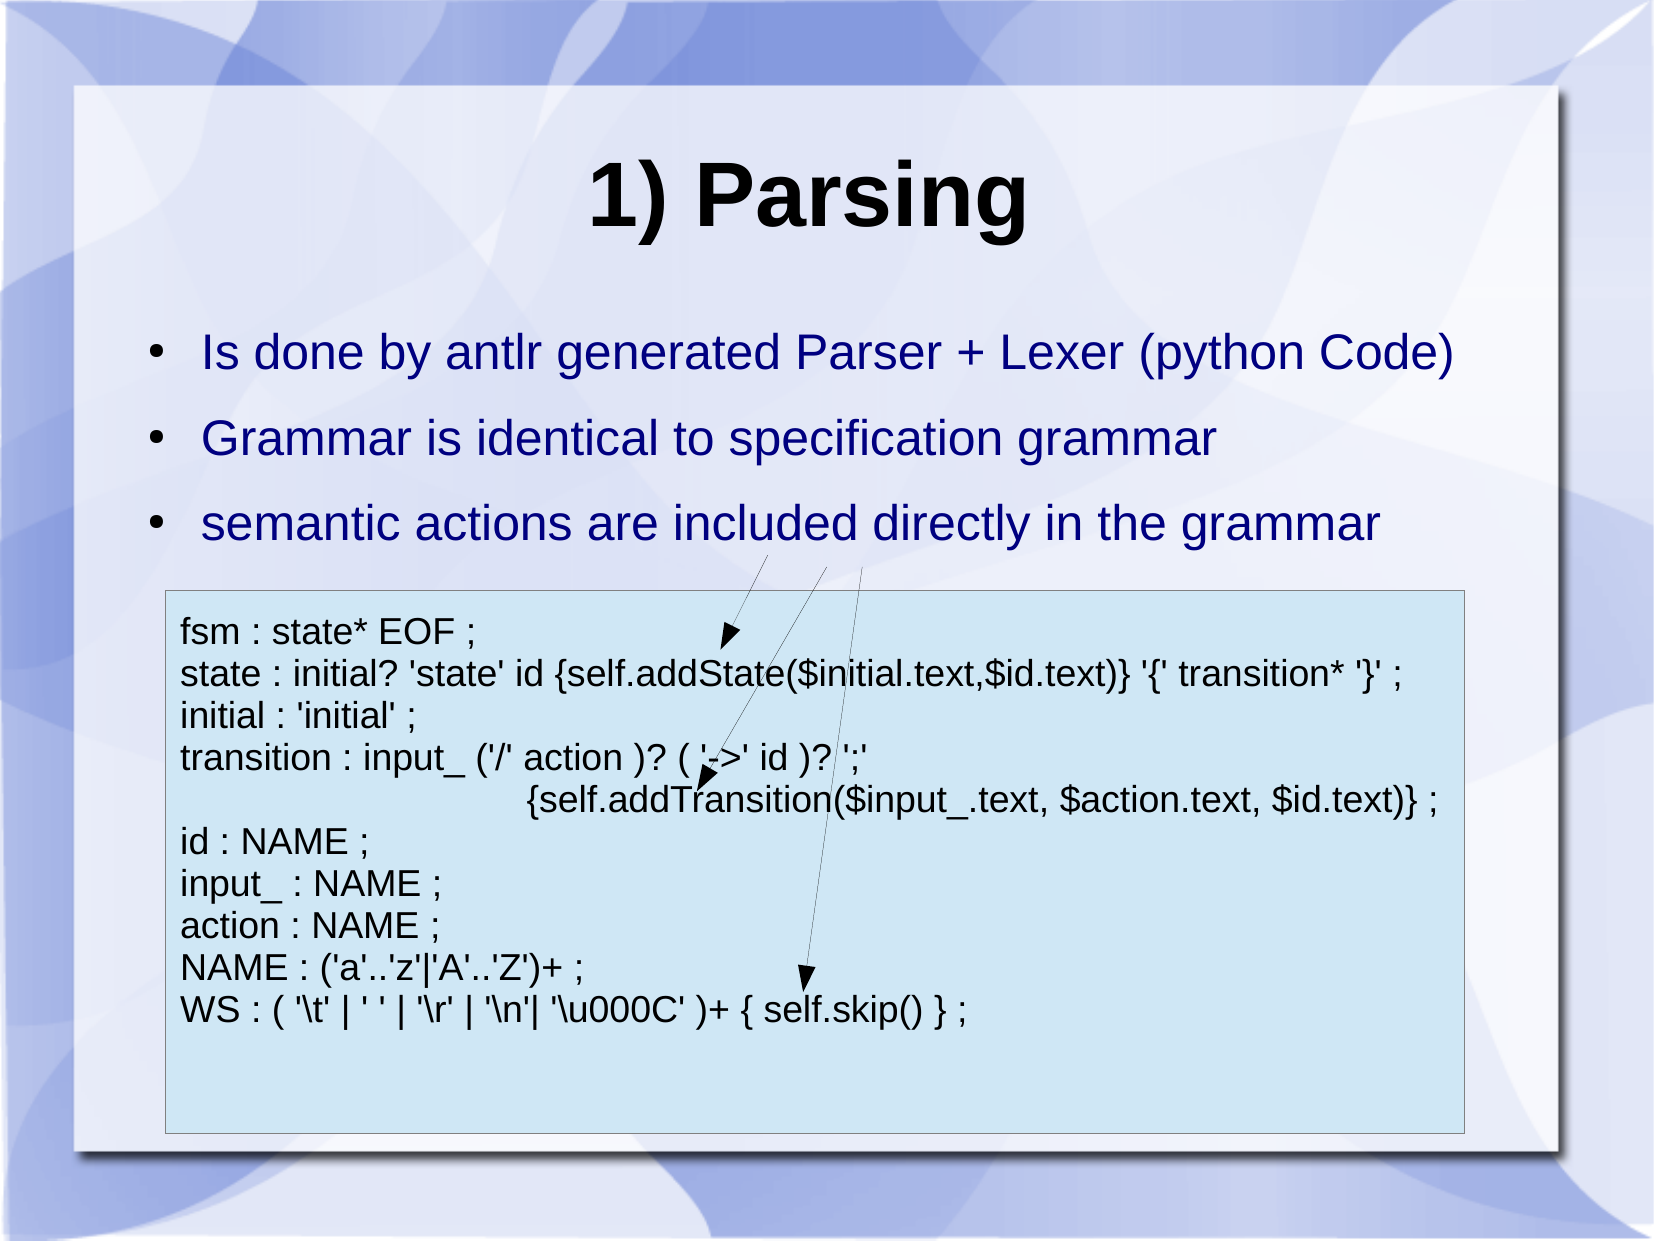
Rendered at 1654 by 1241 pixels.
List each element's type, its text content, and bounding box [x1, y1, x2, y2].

text_box fsm : state* EOF ; state : initial? 'state' id {self.addState($initial.text,$id.text)} '{' transition* '}' ; initial : 'initial' ; transition : input_ ('/' action )? ( '->' id )? ';' {self.addTransition($input_.text, $action.text, $id.text)} ; id : NAME ; input_ : NAME ; action : NAME ; NAME : ('a'..'z'|'A'..'Z')+ ; WS : ( '\t' | ' ' | '\r' | '\n'| '\u000C' )+ { self.skip() } ; [165, 590, 1465, 1134]
title 1) Parsing [82, 90, 1536, 298]
list Is done by antlr generated Parser + Lexer (python Code) Grammar is identical to specification grammar semantic actions are included directly in the grammar [129, 324, 1489, 1045]
picture [0, 0, 1654, 1241]
